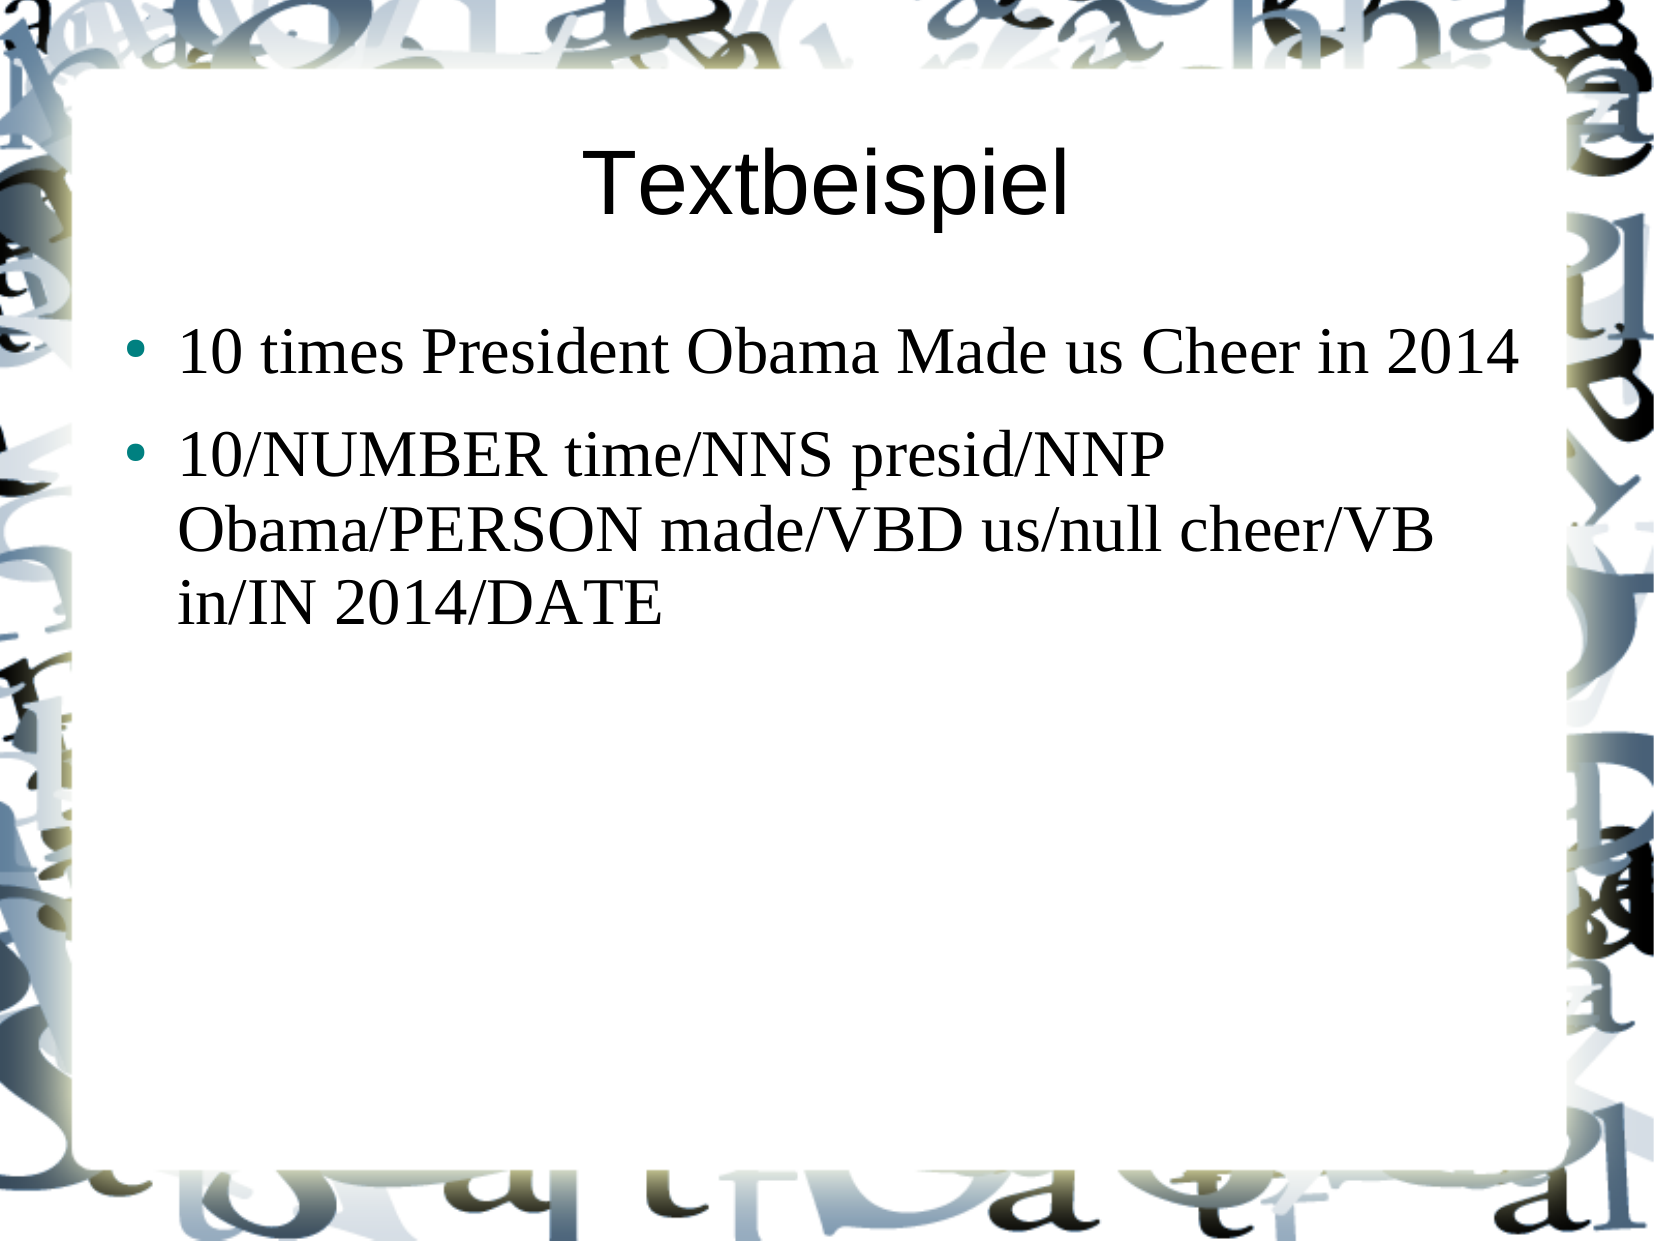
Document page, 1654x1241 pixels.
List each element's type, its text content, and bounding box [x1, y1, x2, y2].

picture [0, 0, 1654, 1241]
title Textbeispiel [82, 78, 1571, 287]
list 10 times President Obama Made us Cheer in 2014 10/NUMBER time/NNS presid/NNP Obama/PERSON made/VBD us/null cheer/VB in/IN 2014/DATE [106, 313, 1530, 1034]
